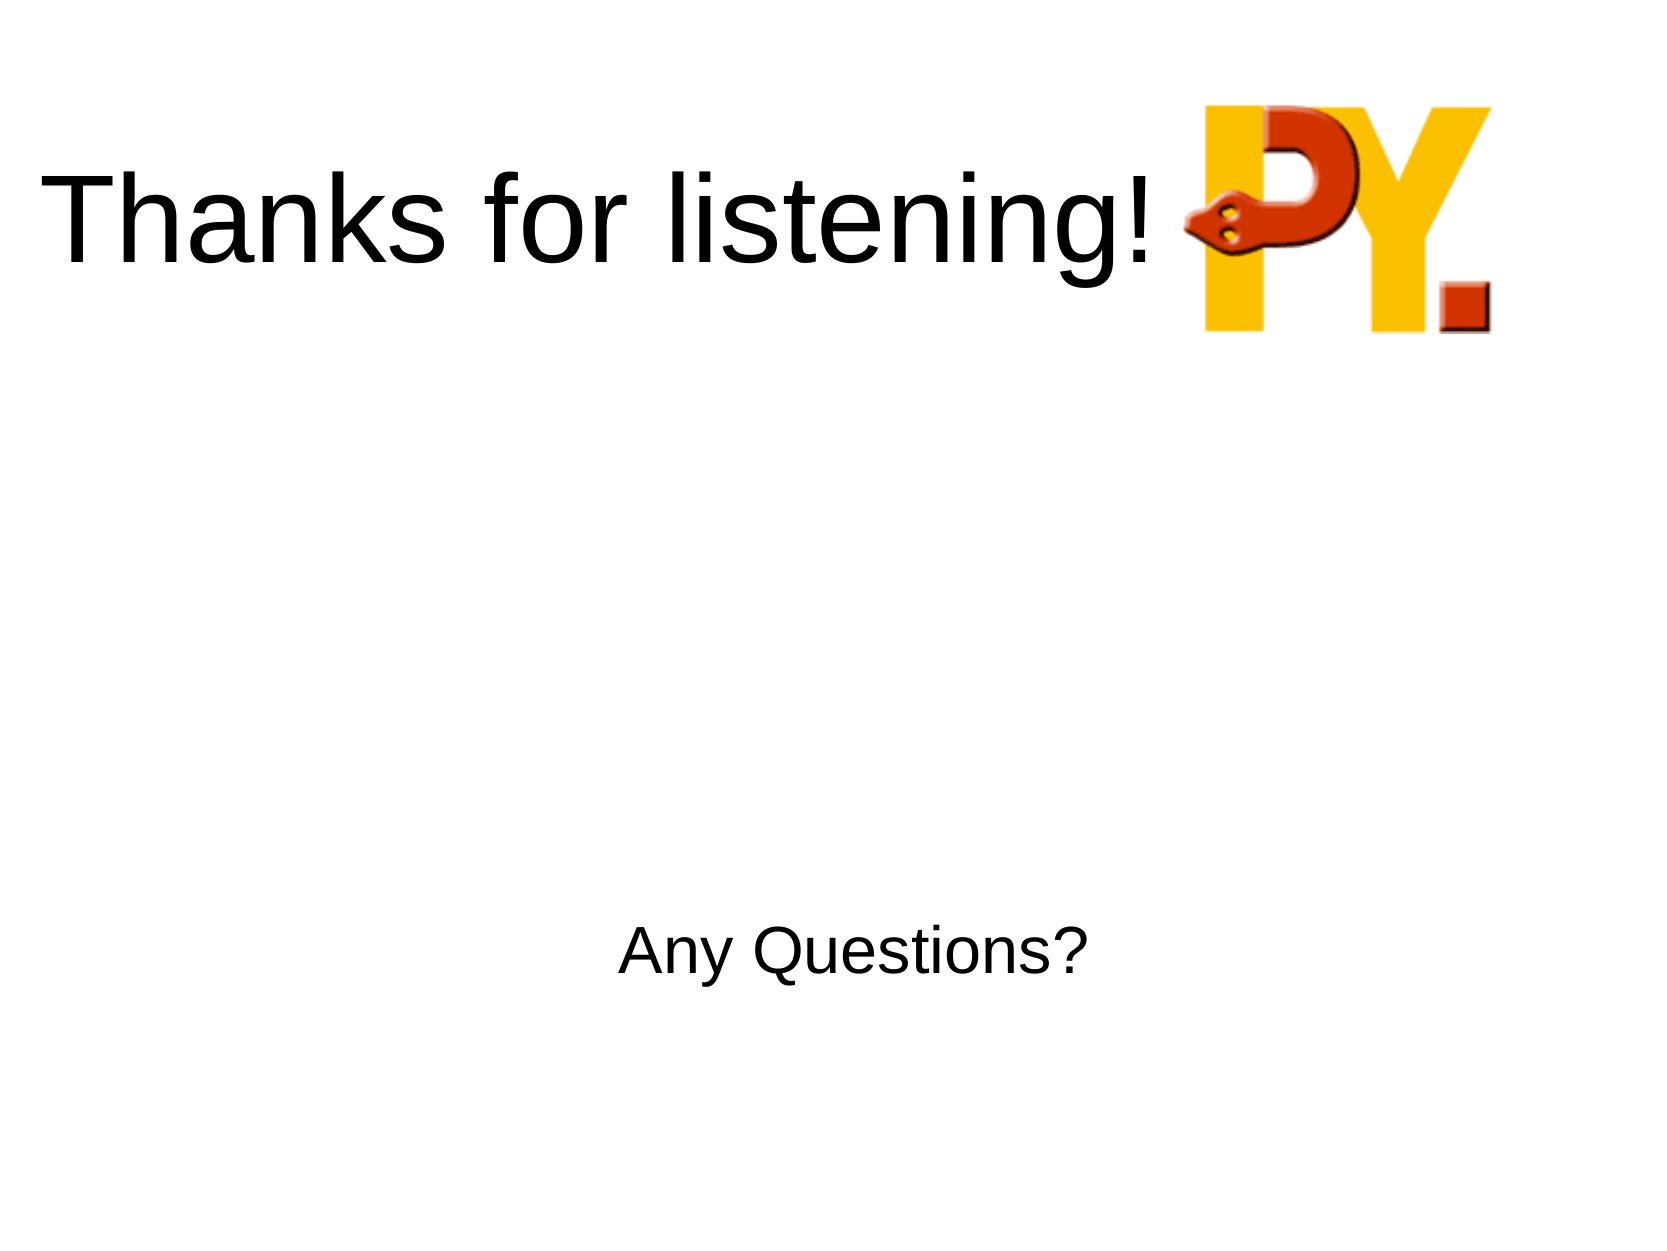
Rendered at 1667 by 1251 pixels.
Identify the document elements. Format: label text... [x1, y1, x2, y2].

list Any Questions? [162, 433, 1505, 996]
picture [1183, 104, 1494, 334]
title Thanks for listening! [37, 62, 1161, 376]
